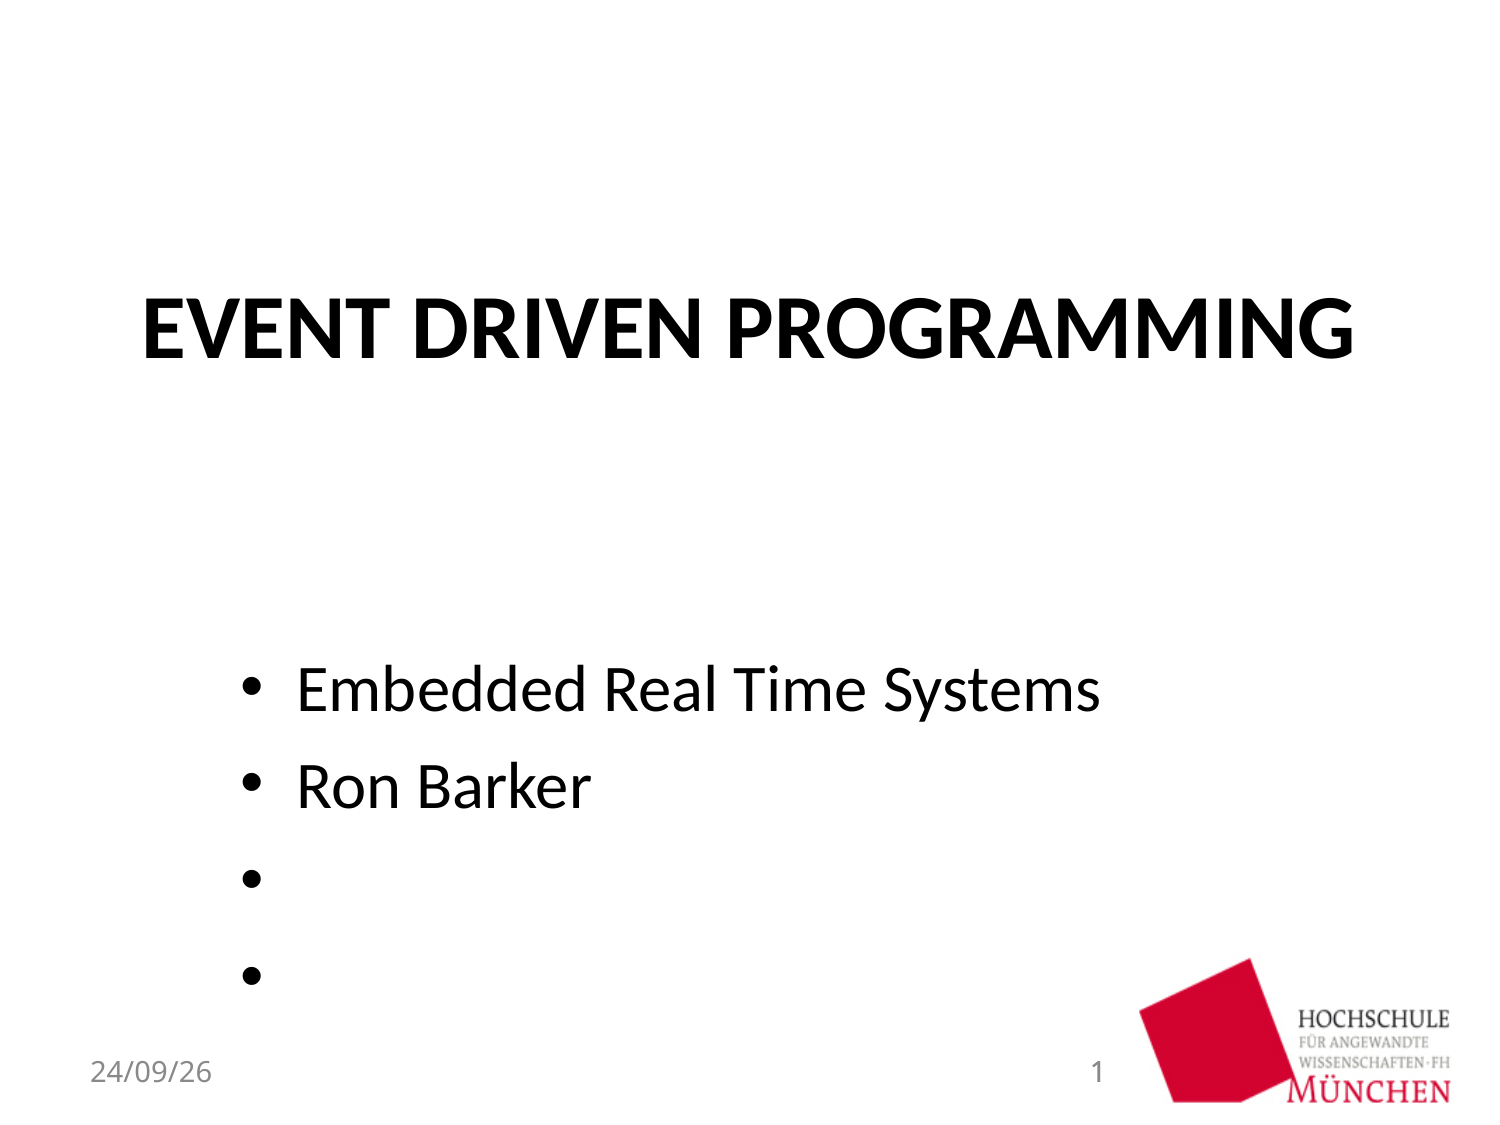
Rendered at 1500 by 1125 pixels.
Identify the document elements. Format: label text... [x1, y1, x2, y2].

text_box 25/05/2015 [75, 1042, 426, 1103]
text_box [1074, 1042, 1426, 1103]
subtitle Embedded Real Time Systems Ron Barker [225, 637, 1276, 925]
title Event Driven Programming [75, 259, 1426, 448]
